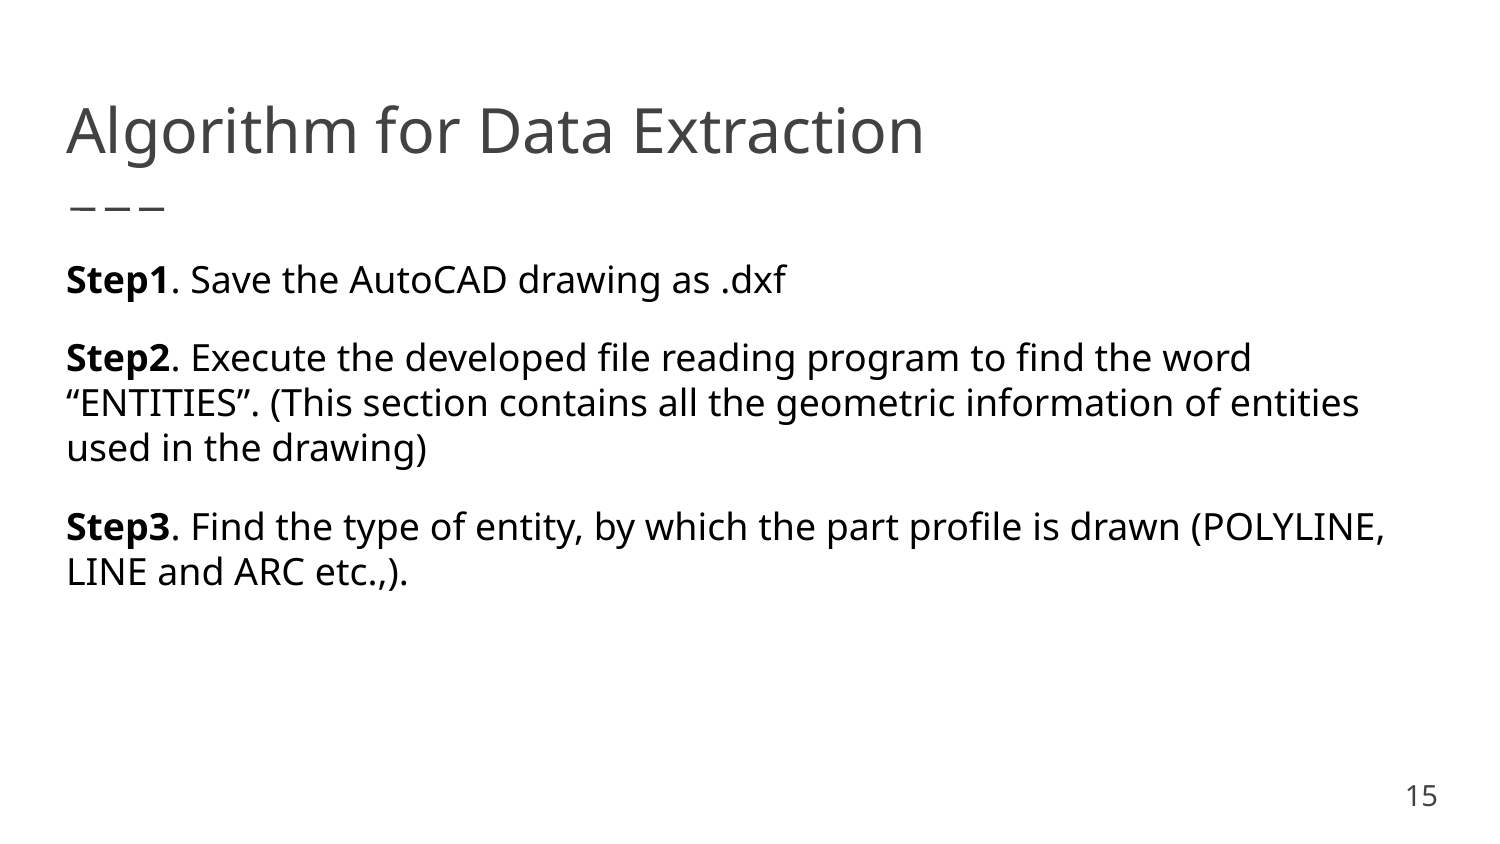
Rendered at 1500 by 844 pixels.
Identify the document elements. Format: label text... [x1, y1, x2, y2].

list Step1. Save the AutoCAD drawing as .dxf Step2. Execute the developed file reading program to find the word “ENTITIES”. (This section contains all the geometric information of entities used in the drawing) Step3. Find the type of entity, by which the part profile is drawn (POLYLINE, LINE and ARC etc.,). [51, 240, 1449, 750]
slide_number <number> [1389, 764, 1480, 830]
title Algorithm for Data Extraction [51, 61, 1449, 182]
